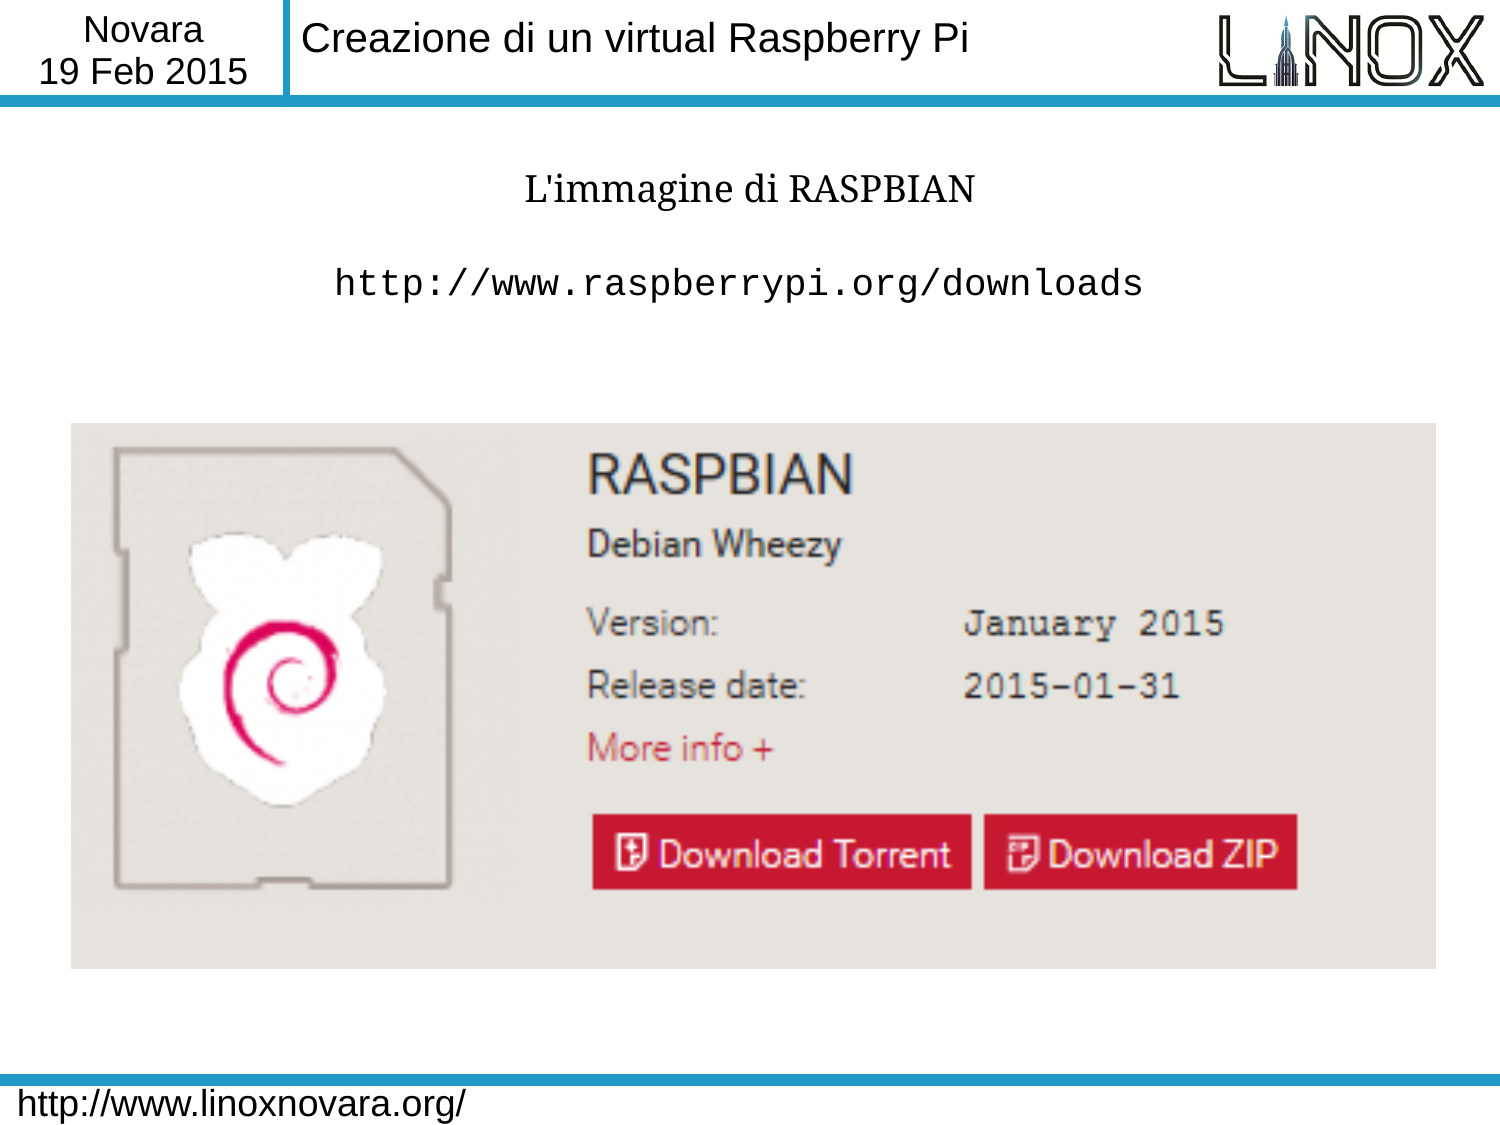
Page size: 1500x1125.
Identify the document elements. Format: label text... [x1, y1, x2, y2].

text_box L'immagine di RASPBIAN http://www.raspberrypi.org/downloads [23, 154, 1477, 296]
picture [0, 1074, 1500, 1086]
picture [0, 0, 1500, 107]
picture [71, 423, 1436, 969]
list Creazione di un virtual Raspberry Pi [286, 7, 1312, 83]
